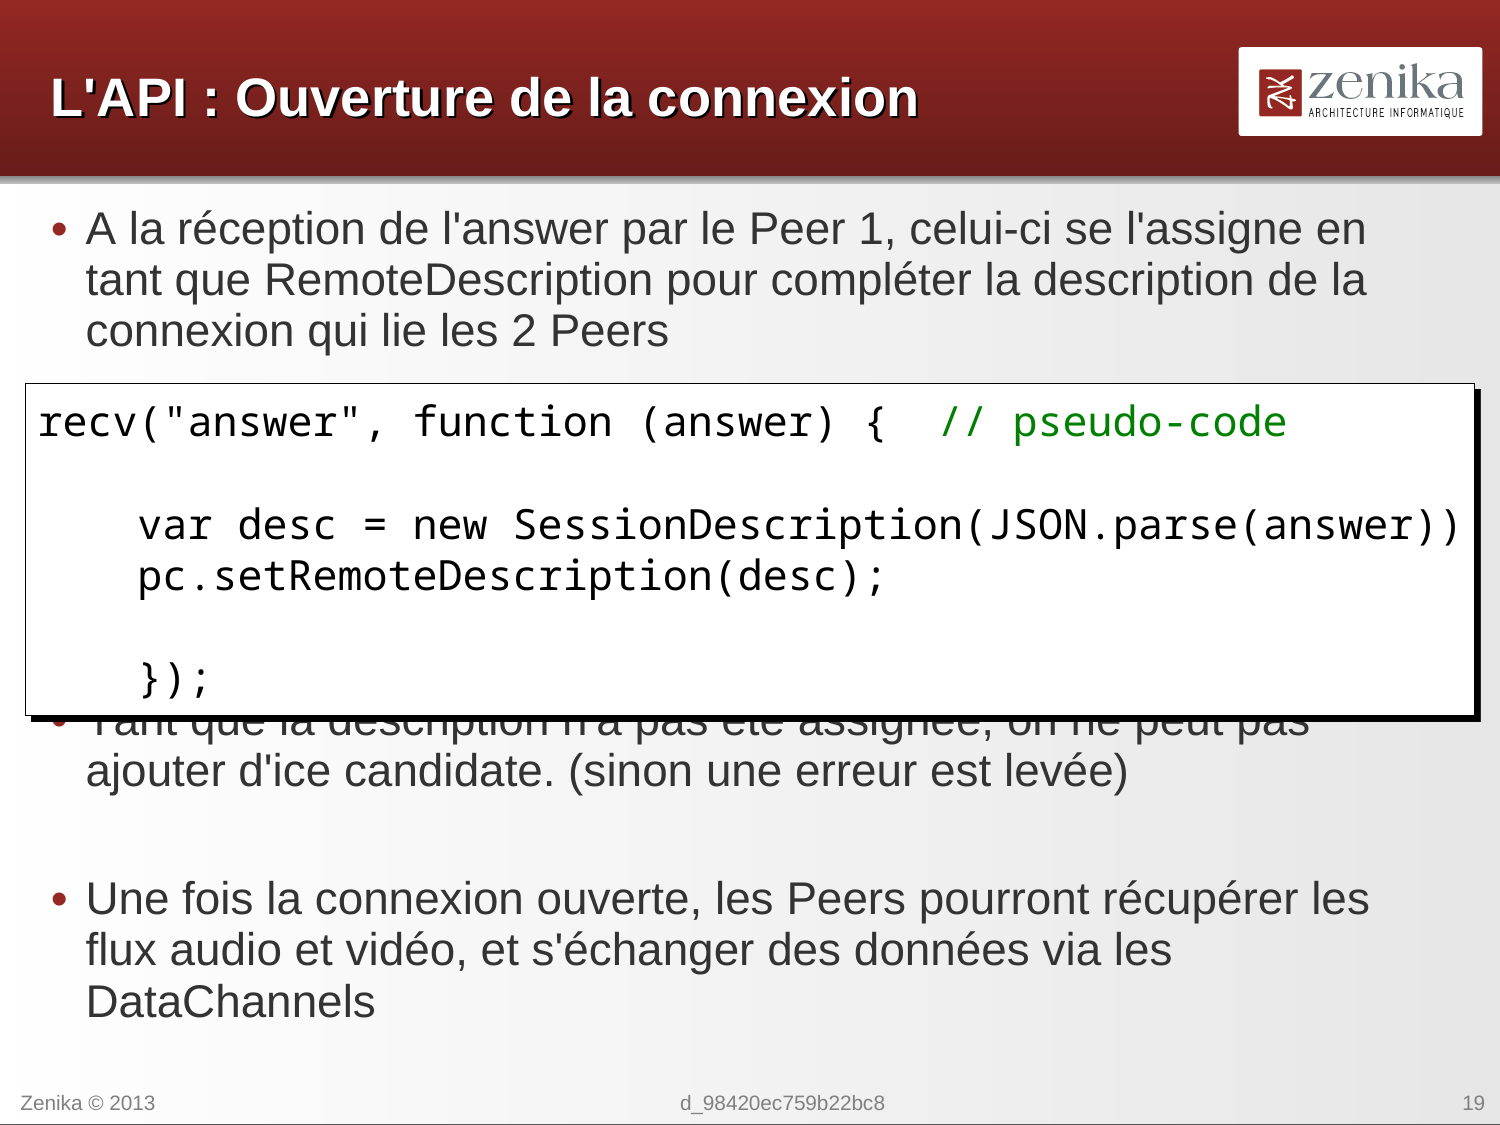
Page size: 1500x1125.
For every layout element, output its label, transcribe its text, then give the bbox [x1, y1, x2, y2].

text_box recv("answer", function (answer) { // pseudo-code var desc = new SessionDescription(JSON.parse(answer)) pc.setRemoteDescription(desc); }); [25, 383, 1475, 716]
title L'API : Ouverture de la connexion [50, 15, 1206, 180]
list A la réception de l'answer par le Peer 1, celui-ci se l'assigne en tant que RemoteDescription pour compléter la description de la connexion qui lie les 2 Peers Tant que la description n'a pas été assignée, on ne peut pas ajouter d'ice candidate. (sinon une erreur est levée) Une fois la connexion ouverte, les Peers pourront récupérer les flux audio et vidéo, et s'échanger des données via les DataChannels [50, 722, 1435, 1087]
list A la réception de l'answer par le Peer 1, celui-ci se l'assigne en tant que RemoteDescription pour compléter la description de la connexion qui lie les 2 Peers Tant que la description n'a pas été assignée, on ne peut pas ajouter d'ice candidate. (sinon une erreur est levée) Une fois la connexion ouverte, les Peers pourront récupérer les flux audio et vidéo, et s'échanger des données via les DataChannels [50, 202, 1435, 383]
picture [1257, 58, 1464, 125]
